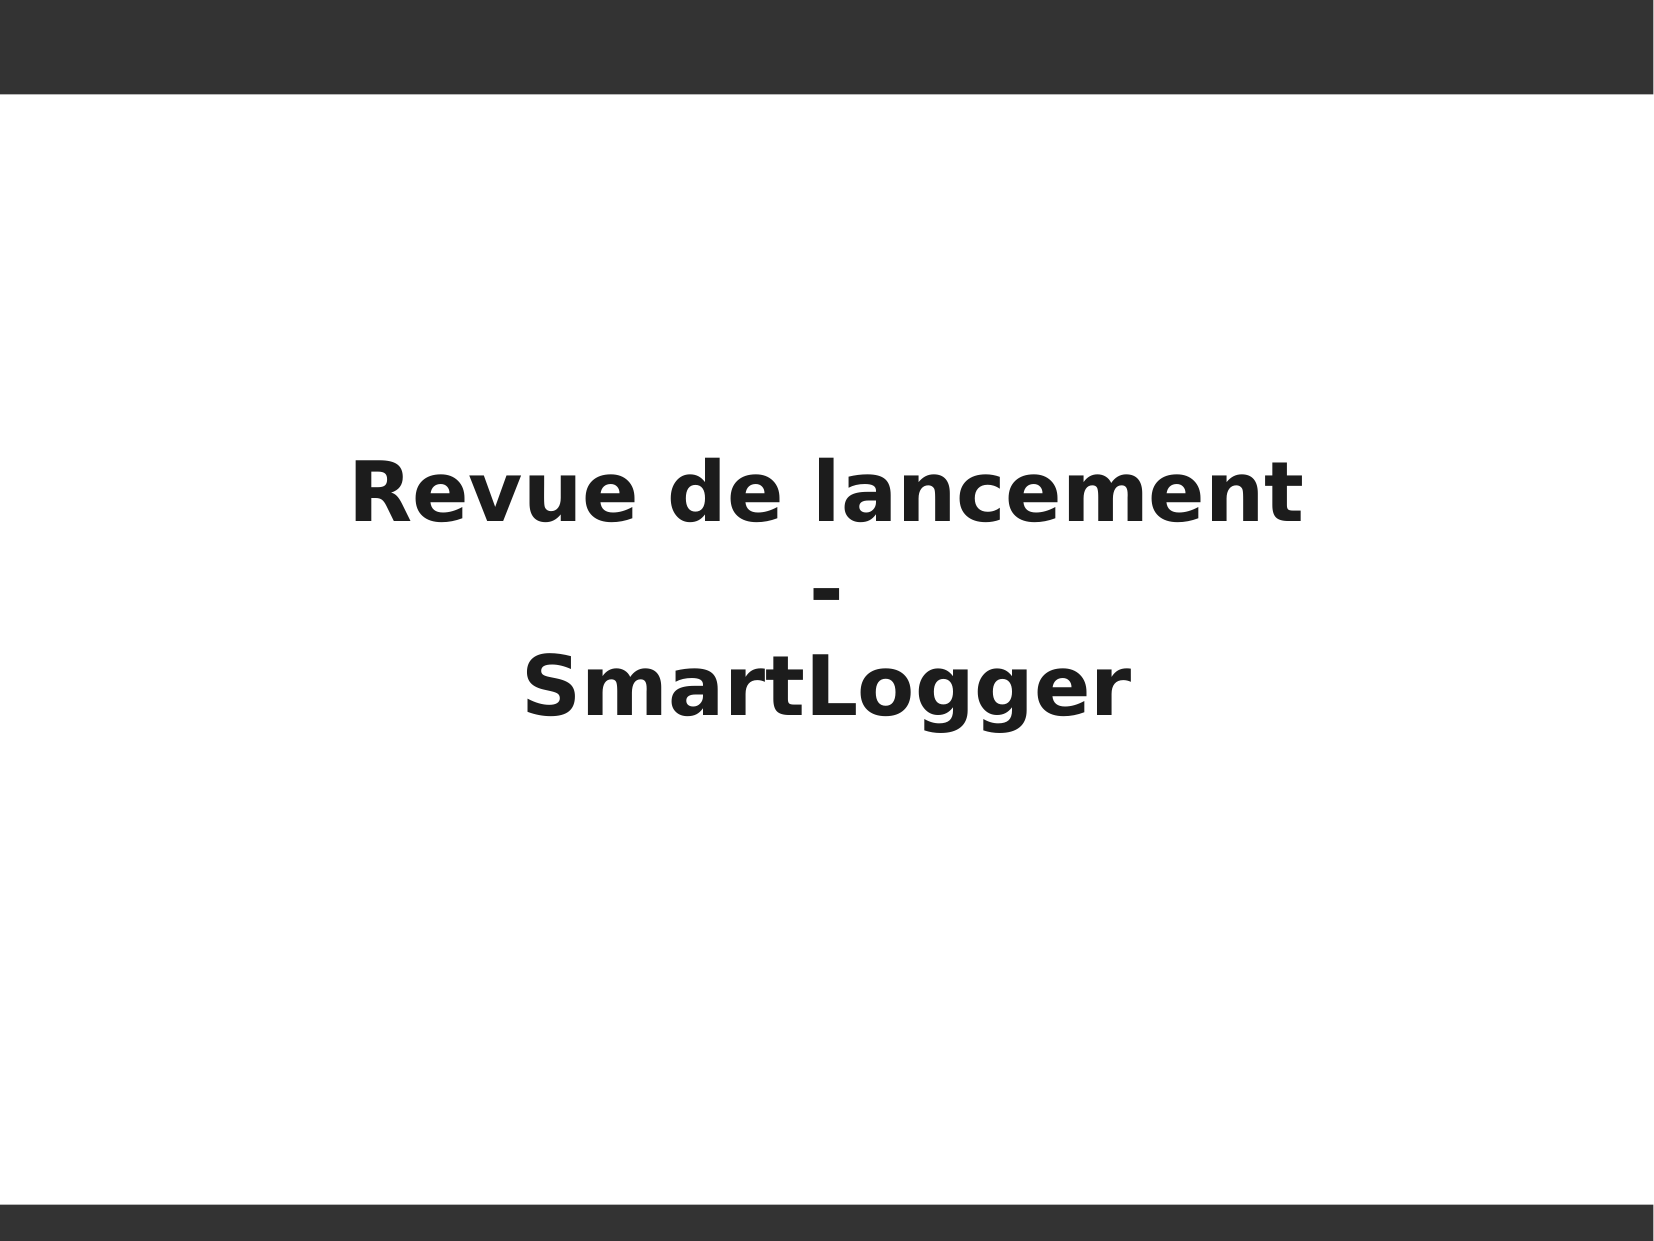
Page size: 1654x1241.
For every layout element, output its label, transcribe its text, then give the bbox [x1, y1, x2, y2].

text_box [0, 0, 1654, 95]
text_box Revue de lancement - SmartLogger [0, 437, 1654, 744]
text_box [0, 1204, 1654, 1241]
